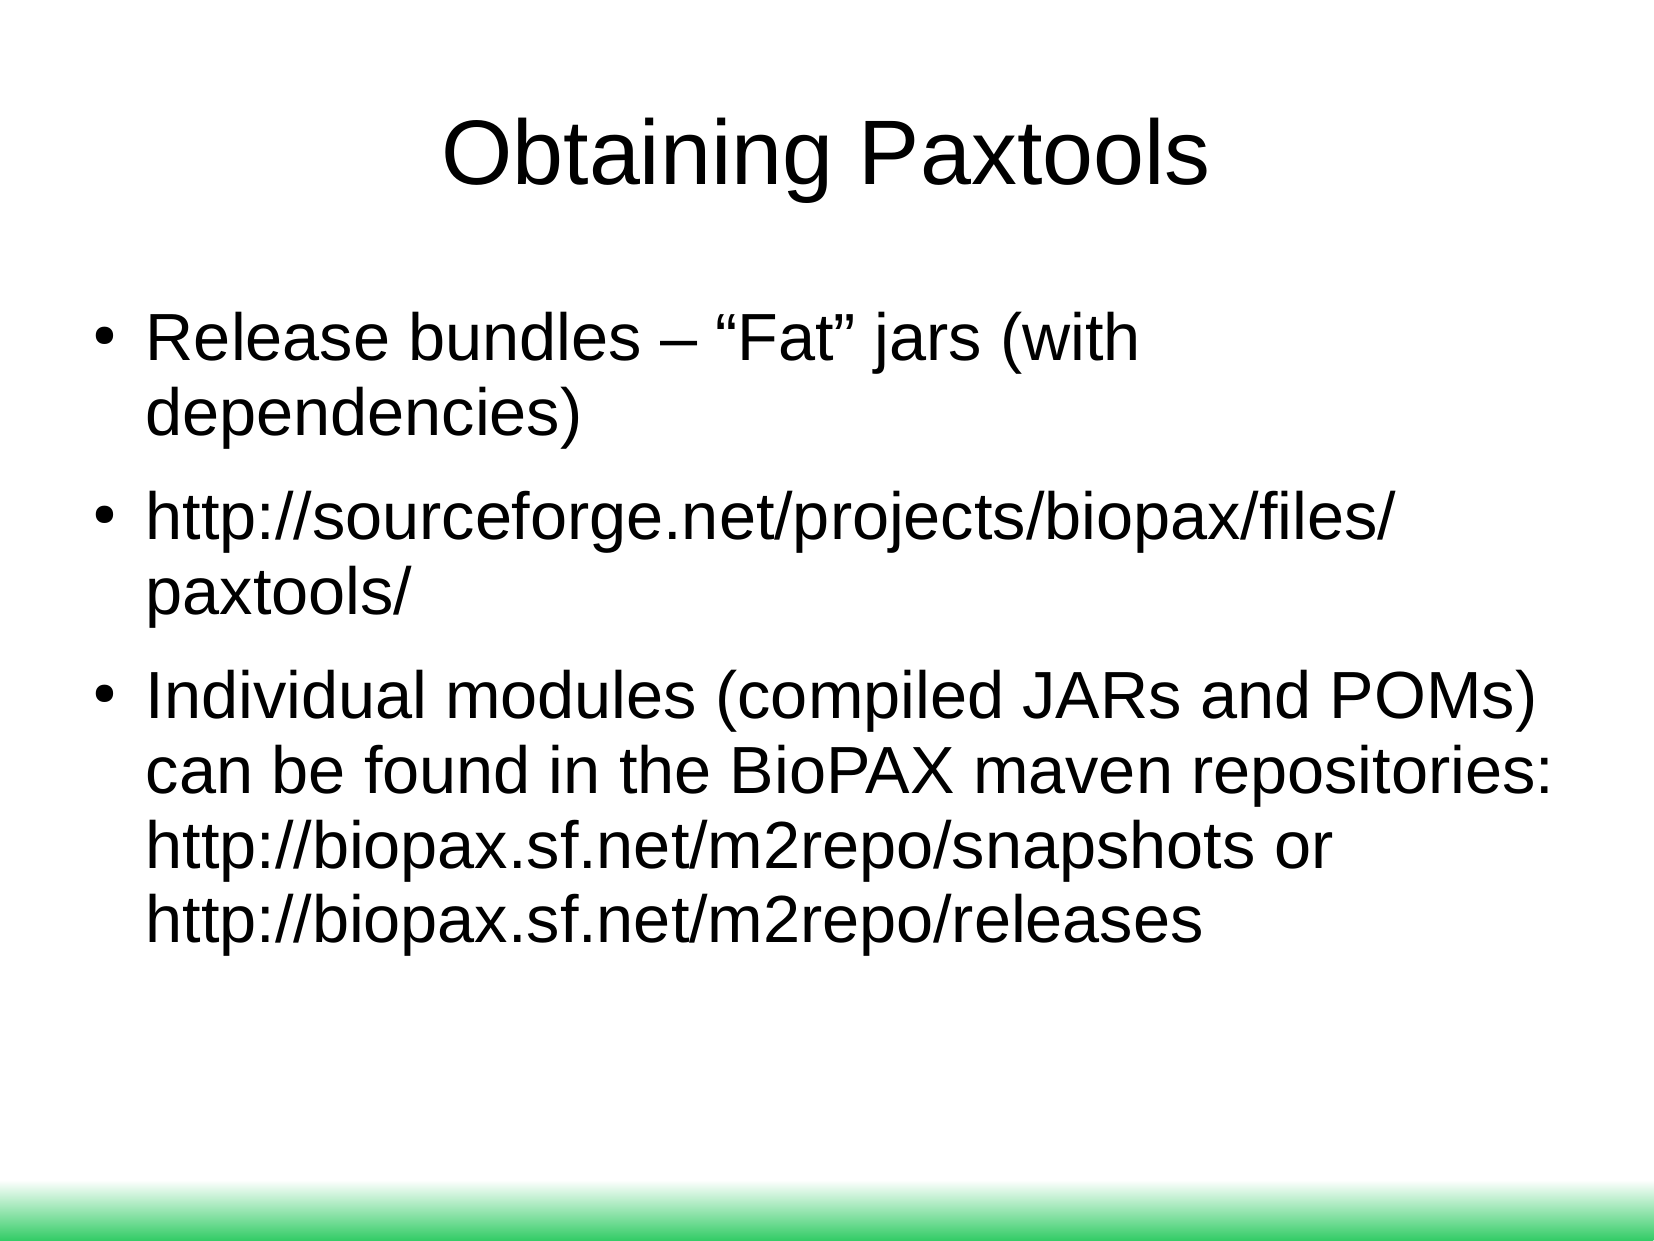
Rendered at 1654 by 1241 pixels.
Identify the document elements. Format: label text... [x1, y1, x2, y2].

title Obtaining Paxtools [82, 56, 1571, 250]
list Release bundles – “Fat” jars (with dependencies) http://sourceforge.net/projects/biopax/files/paxtools/ Individual modules (compiled JARs and POMs) can be found in the BioPAX maven repositories: http://biopax.sf.net/m2repo/snapshots or http://biopax.sf.net/m2repo/releases [75, 300, 1564, 1119]
